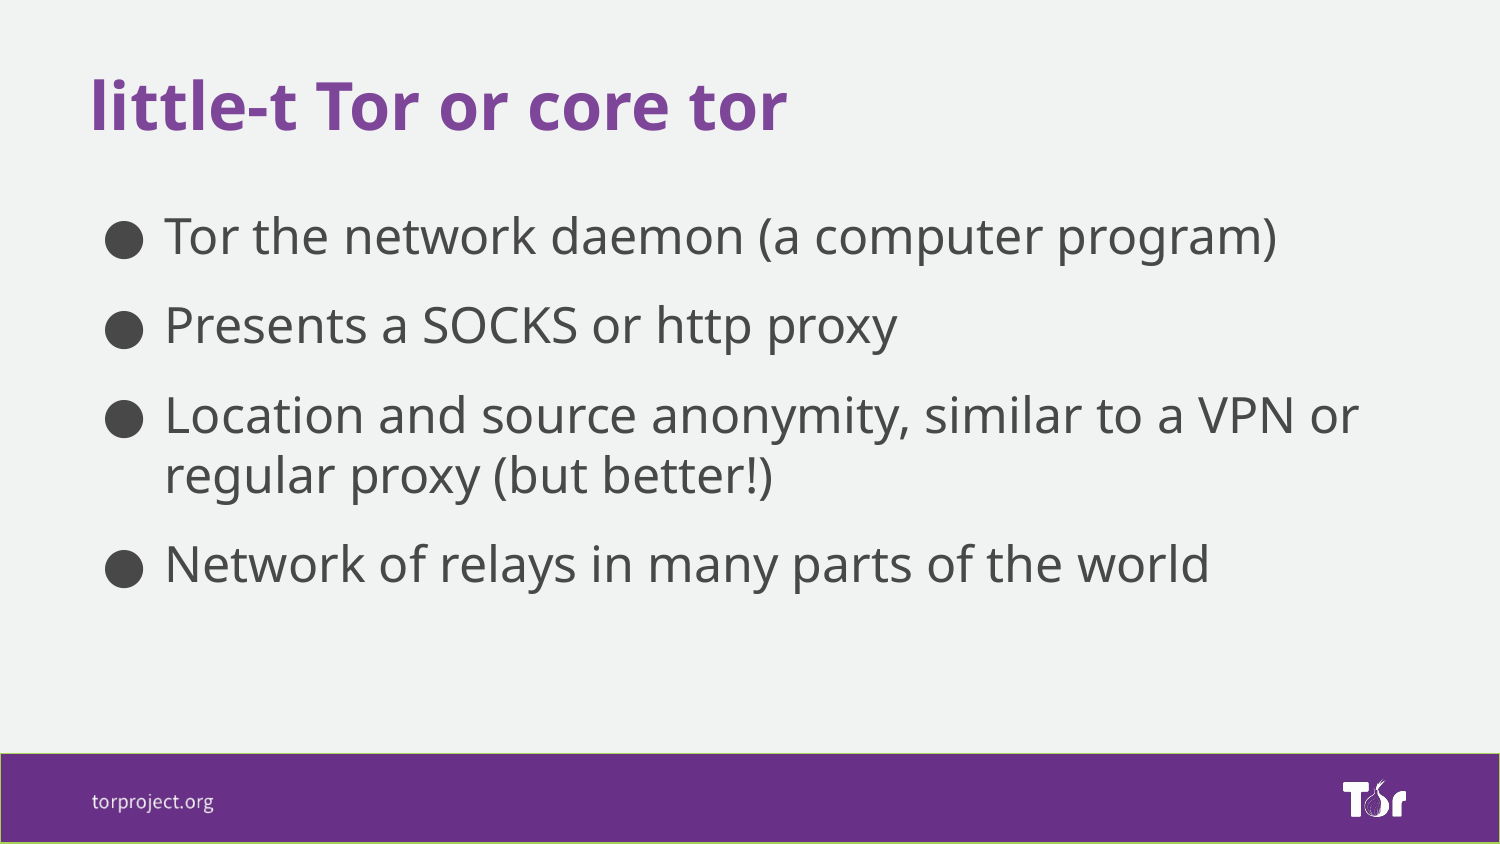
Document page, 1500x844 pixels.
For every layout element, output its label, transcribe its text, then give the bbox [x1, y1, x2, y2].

text_box Tor the network daemon (a computer program) Presents a SOCKS or http proxy Location and source anonymity, similar to a VPN or regular proxy (but better!) Network of relays in many parts of the world [75, 196, 1425, 754]
picture [75, 780, 604, 821]
picture [1343, 778, 1406, 817]
text_box little-t Tor or core tor [75, 33, 1425, 174]
